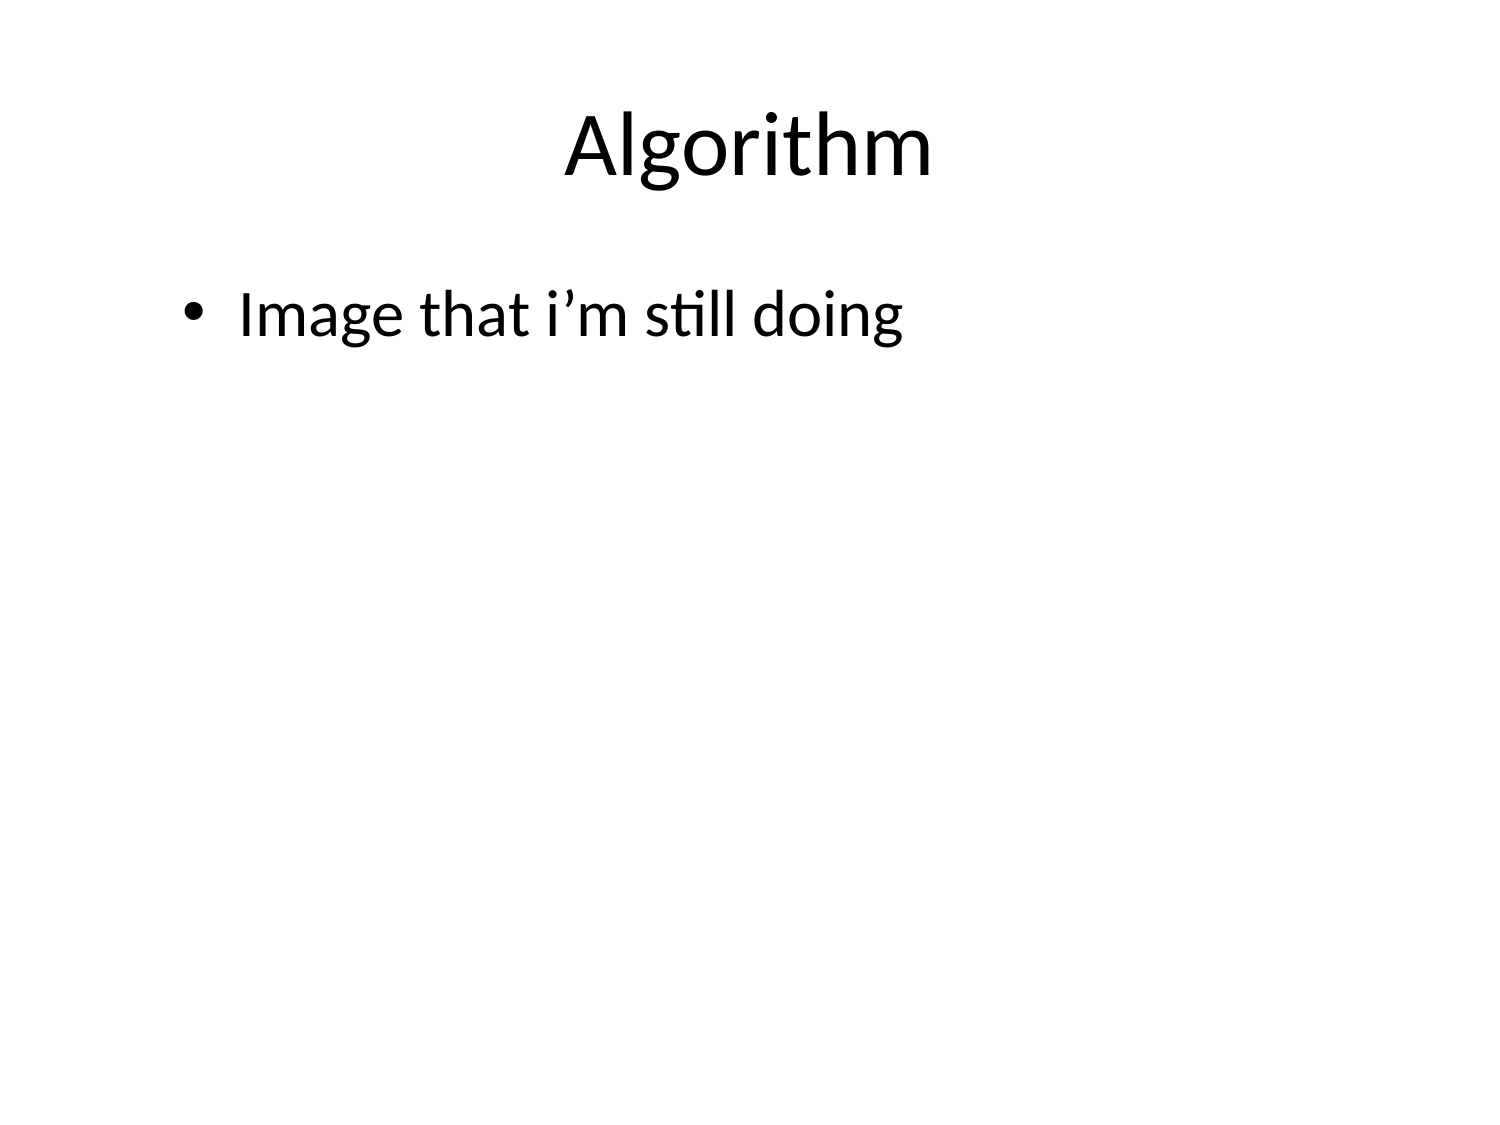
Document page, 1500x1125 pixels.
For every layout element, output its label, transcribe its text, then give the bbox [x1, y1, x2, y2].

title Algorithm [75, 45, 1426, 233]
list Image that i’m still doing [75, 262, 1426, 1005]
